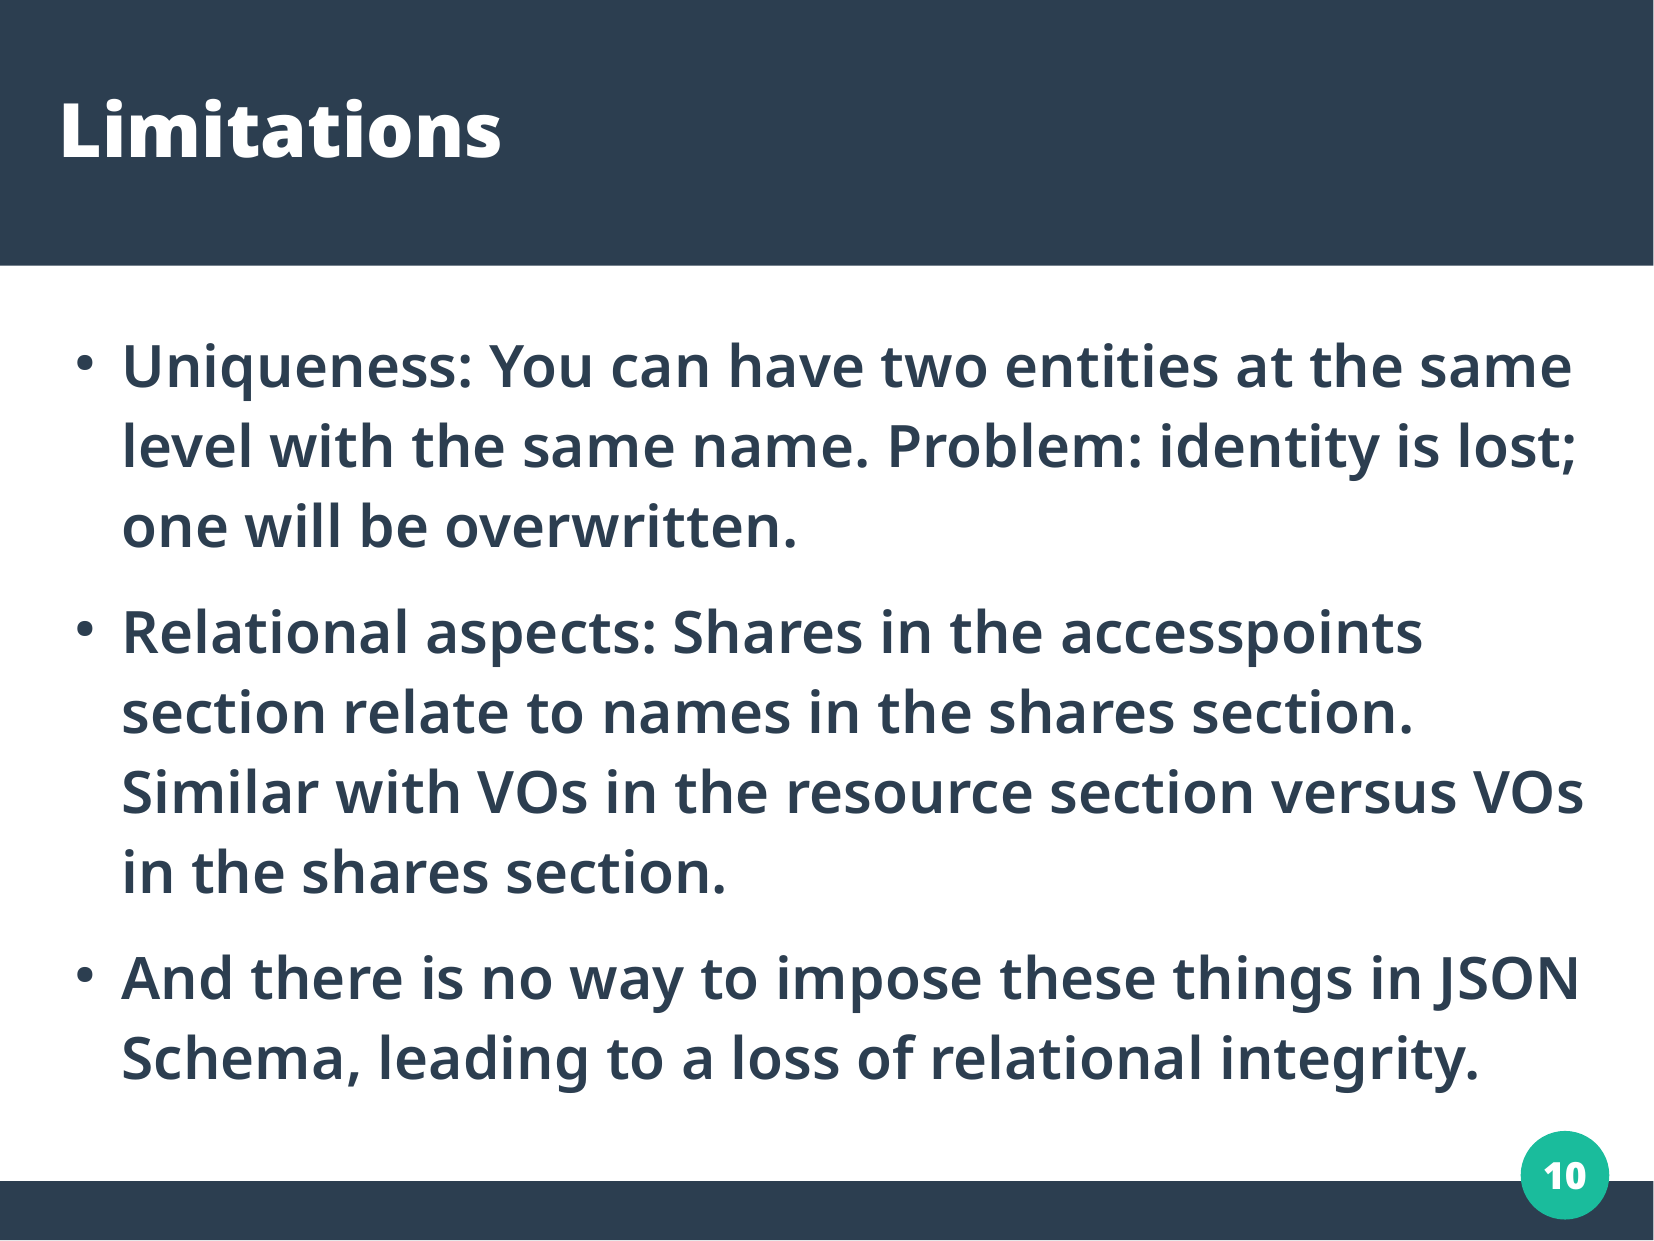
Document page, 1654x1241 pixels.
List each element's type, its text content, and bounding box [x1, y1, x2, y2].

title Limitations [59, 49, 1595, 207]
list Uniqueness: You can have two entities at the same level with the same name. Problem: identity is lost; one will be overwritten. Relational aspects: Shares in the accesspoints section relate to names in the shares section. Similar with VOs in the resource section versus VOs in the shares section. And there is no way to impose these things in JSON Schema, leading to a loss of relational integrity. [59, 324, 1595, 1152]
